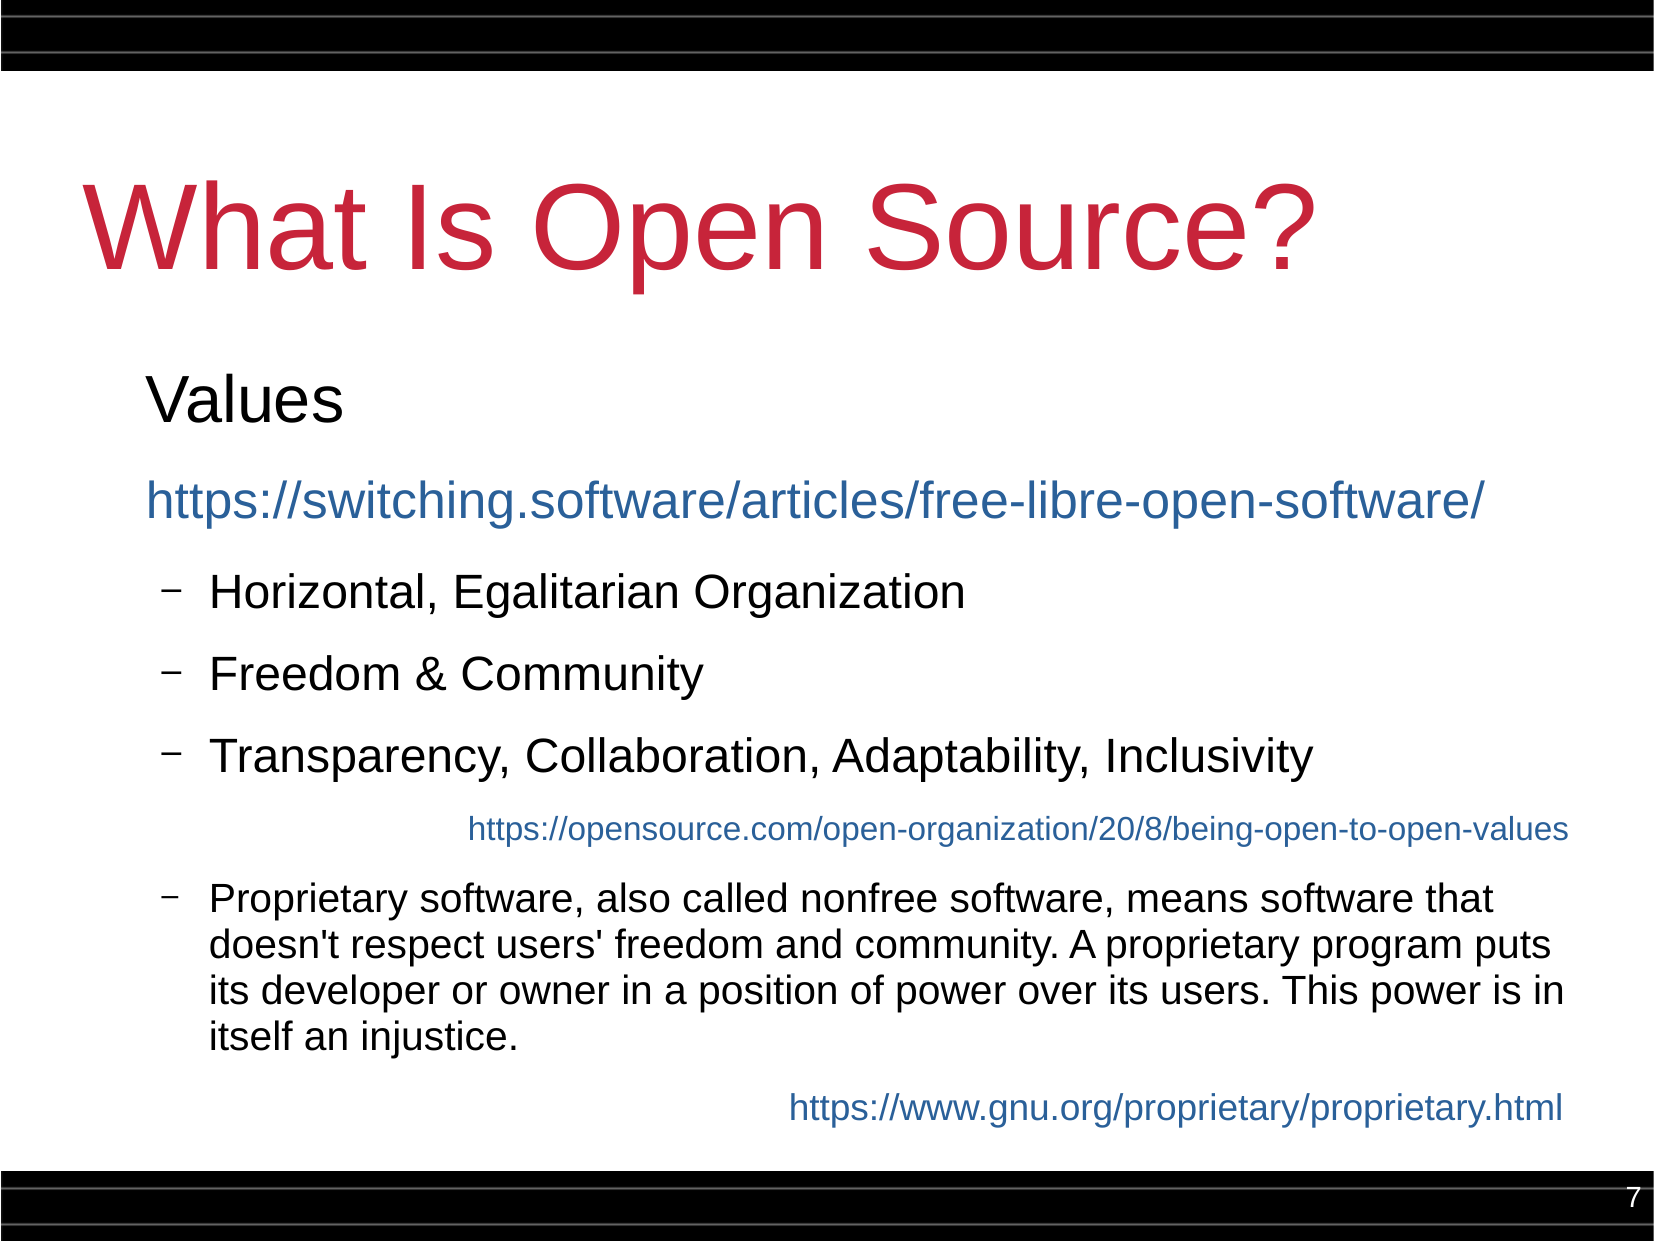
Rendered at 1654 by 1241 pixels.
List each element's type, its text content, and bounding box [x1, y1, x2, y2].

title What Is Open Source? [82, 123, 1571, 331]
picture [1, 0, 1654, 71]
list Values https://switching.software/articles/free-libre-open-software/ Horizontal, Egalitarian Organization Freedom & Community Transparency, Collaboration, Adaptability, Inclusivity https://opensource.com/open-organization/20/8/being-open-to-open-values Proprietary software, also called nonfree software, means software that doesn't respect users' freedom and community. A proprietary program puts its developer or owner in a position of power over its users. This power is in itself an injustice. https://www.gnu.org/proprietary/proprietary.html [82, 362, 1571, 1134]
picture [1, 1171, 1654, 1241]
